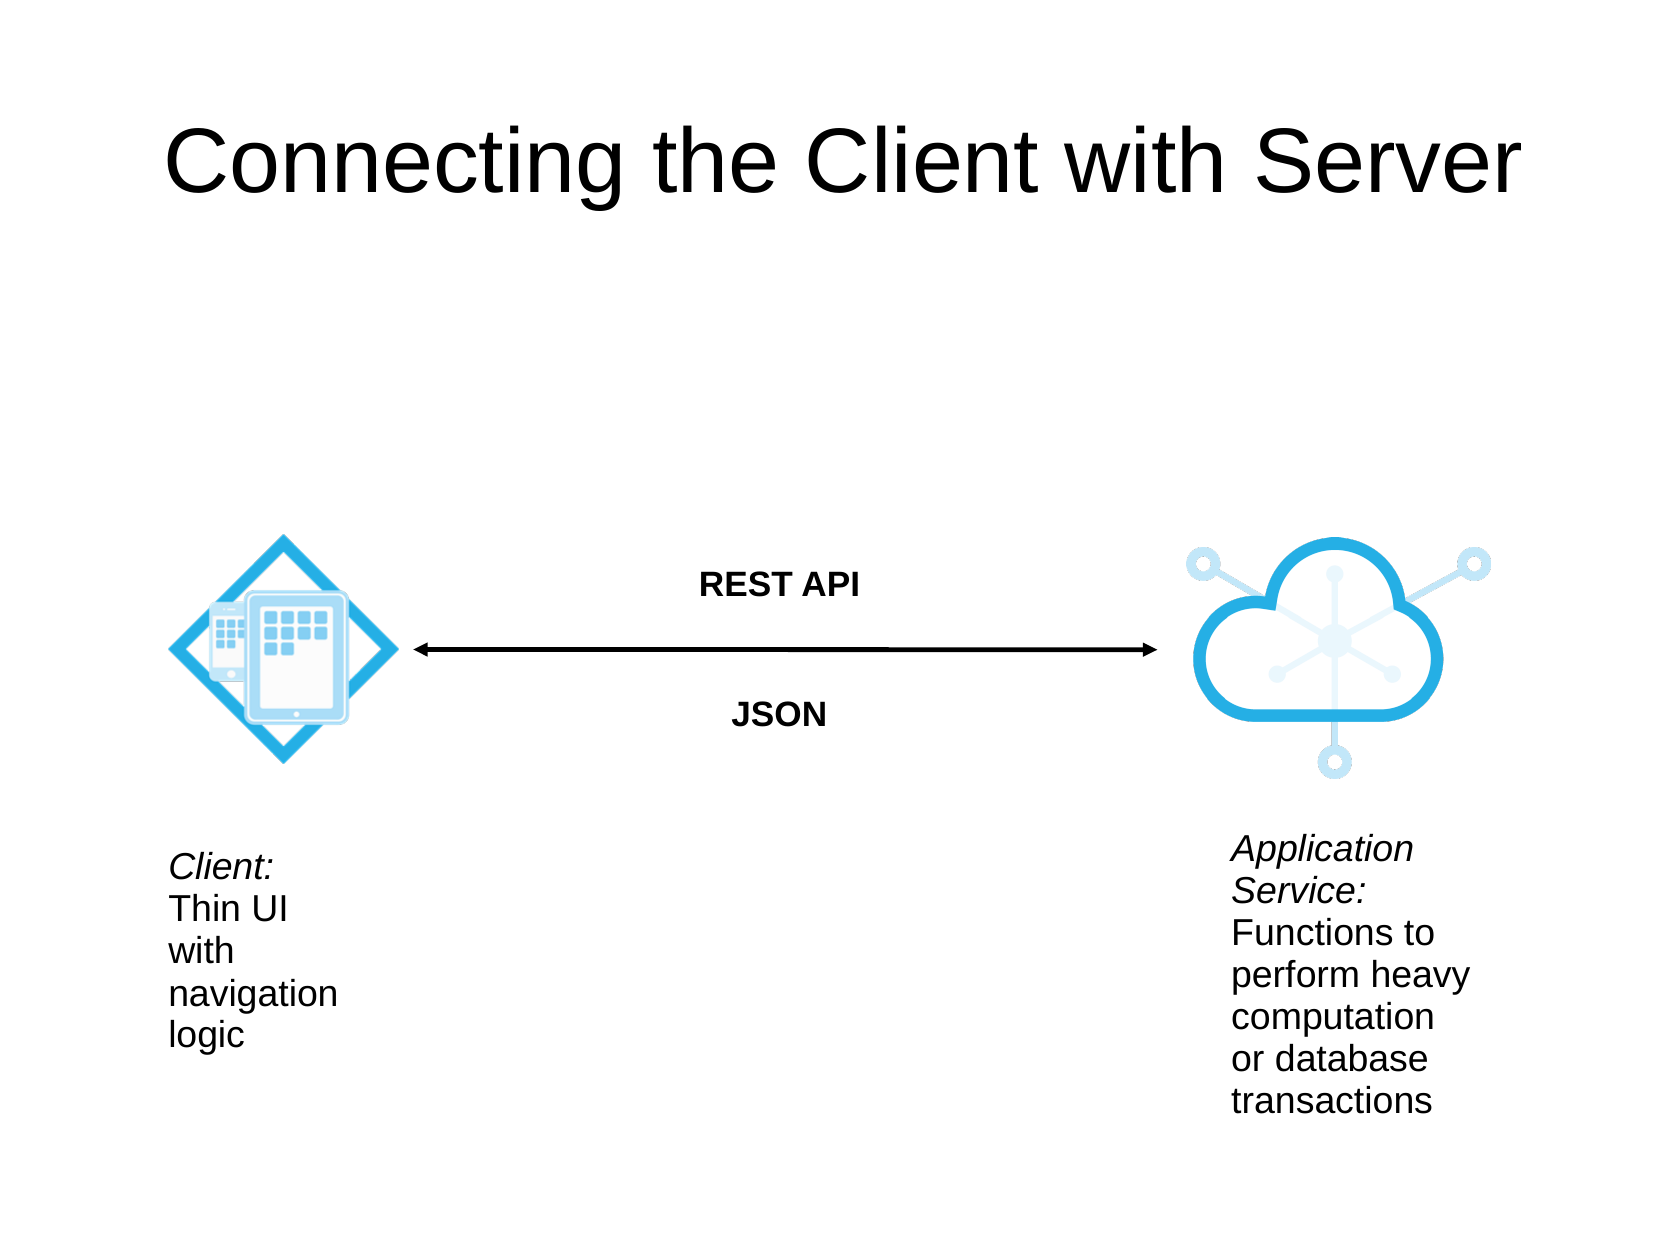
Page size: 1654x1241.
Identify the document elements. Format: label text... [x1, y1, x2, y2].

title Connecting the Client with Server [82, 49, 1571, 257]
text_box REST API [496, 555, 1063, 612]
text_box Client: Thin UI with navigation logic [153, 838, 378, 1064]
picture [1186, 537, 1491, 779]
picture [168, 534, 399, 765]
text_box JSON [496, 685, 1063, 742]
text_box Application Service: Functions to perform heavy computation or database transactions [1216, 820, 1489, 1130]
